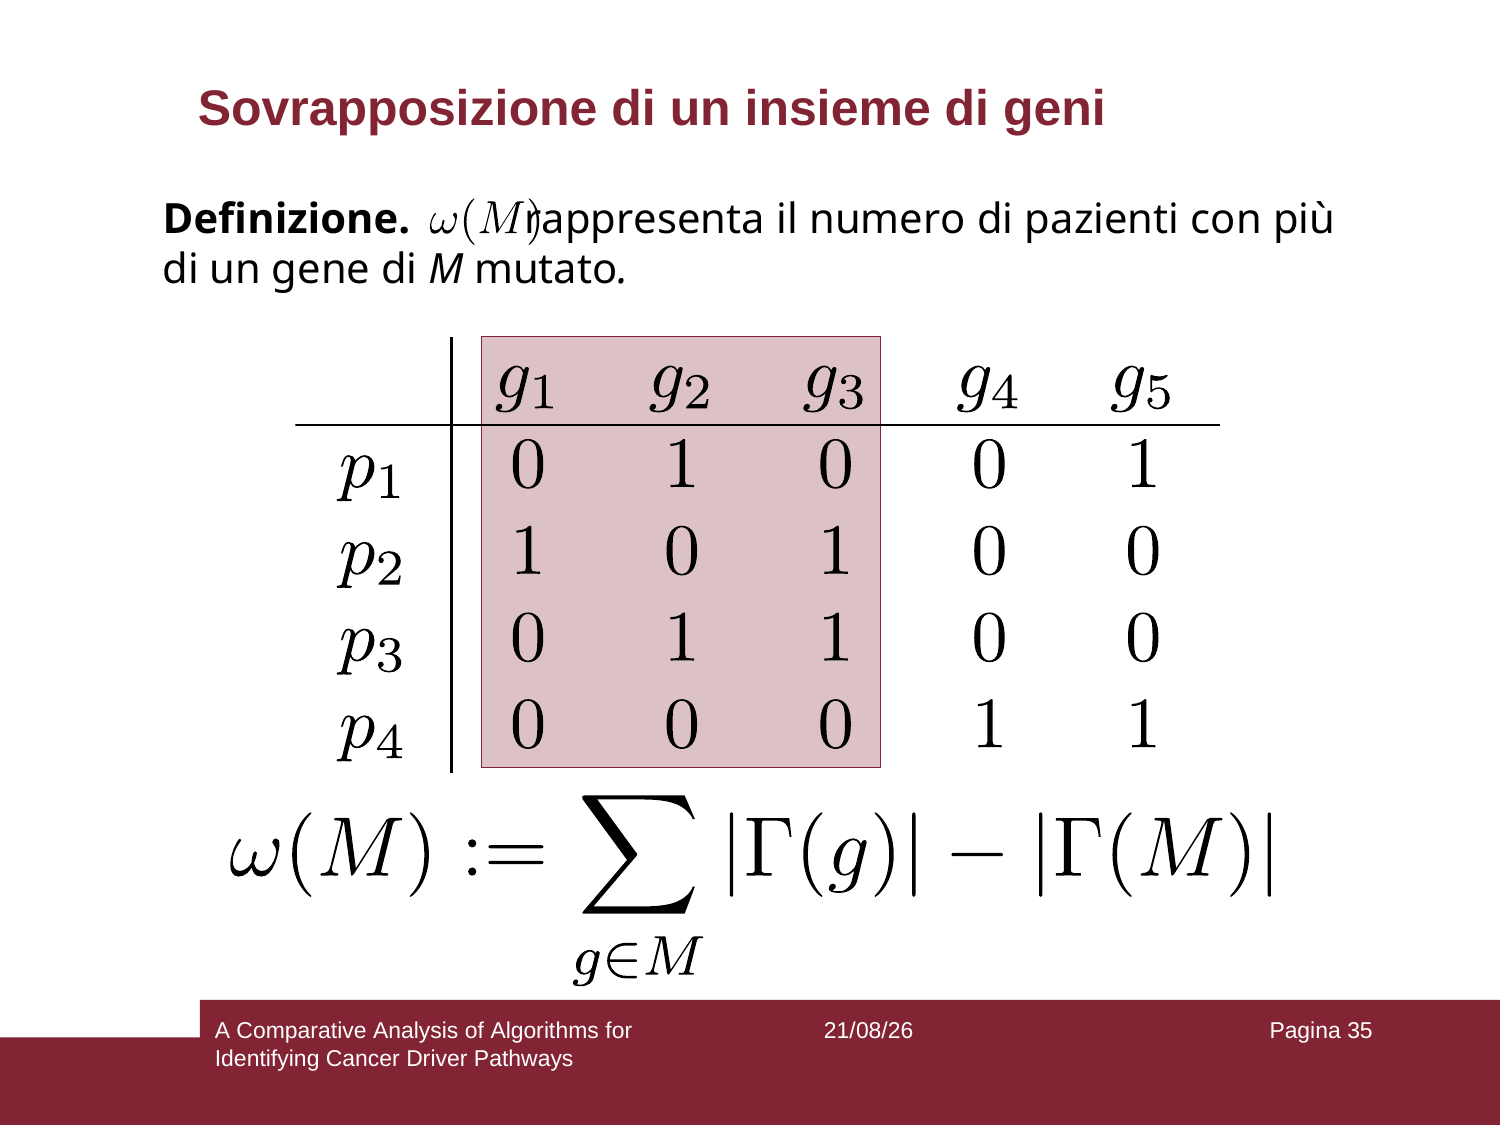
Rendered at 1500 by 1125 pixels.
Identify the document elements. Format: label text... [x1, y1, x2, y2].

text_box Definizione. rappresenta il numero di pazienti con più di un gene di M mutato. [147, 184, 1359, 350]
text_box A Comparative Analysis of Algorithms for Identifying Cancer Driver Pathways [199, 1008, 676, 1084]
title Sovrapposizione di un insieme di geni [183, 67, 1400, 150]
picture [230, 795, 1271, 987]
picture [295, 350, 1241, 780]
picture [429, 189, 548, 255]
text_box 22/10/24 [712, 1008, 1026, 1084]
text_box Pagina <number> [1074, 1008, 1388, 1084]
